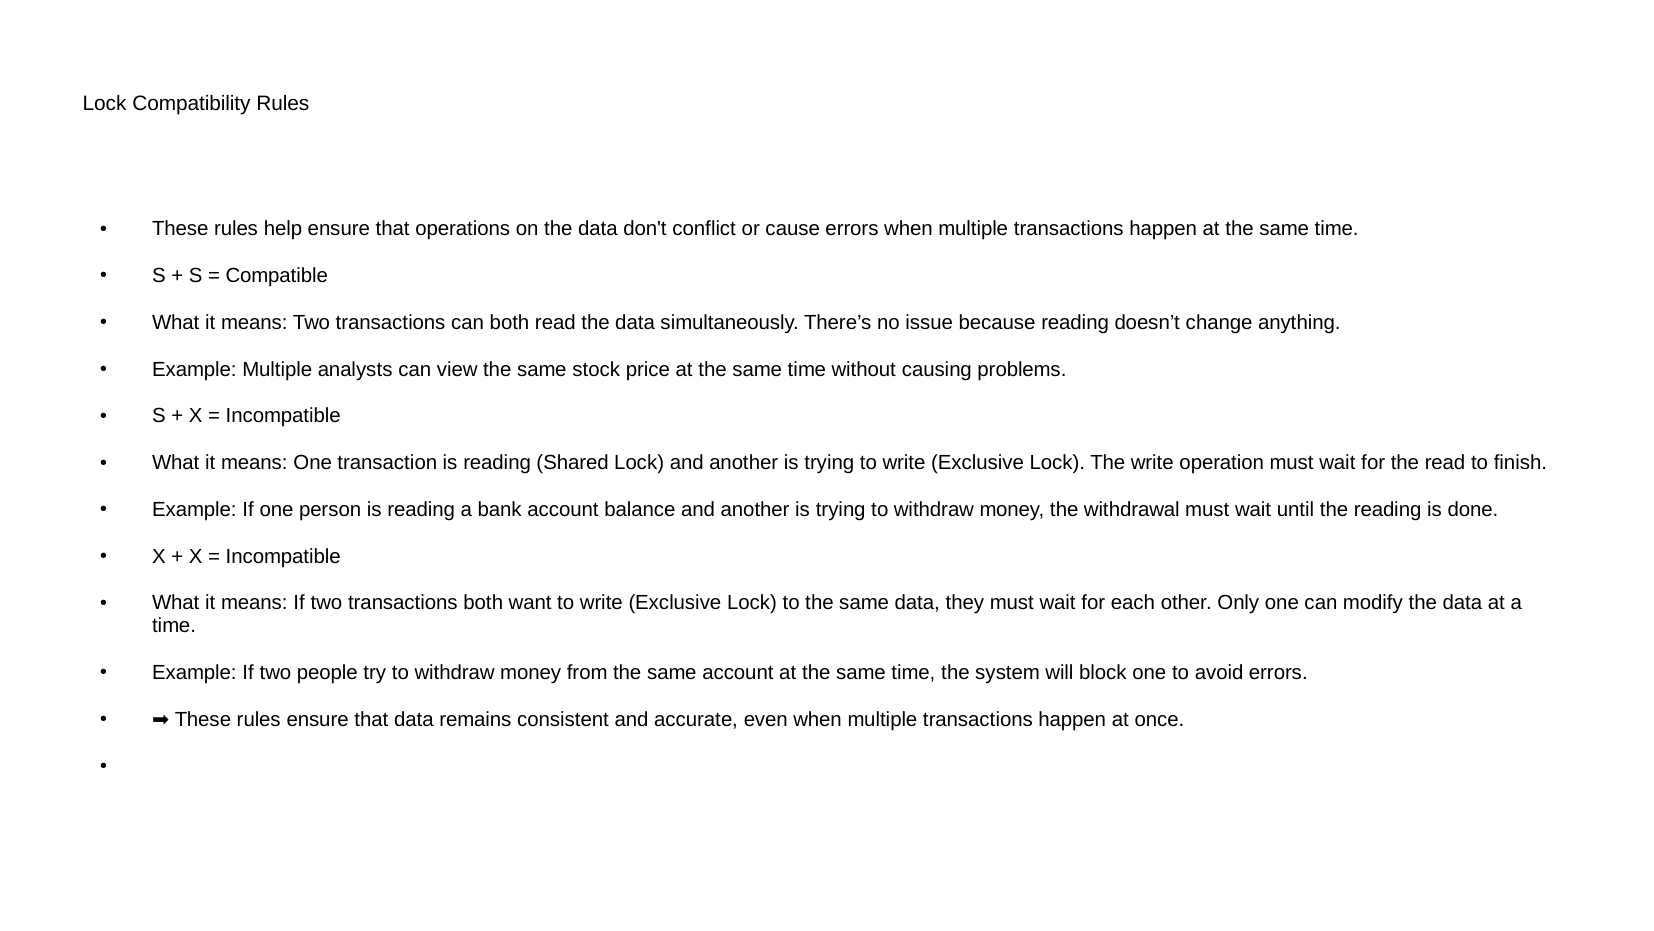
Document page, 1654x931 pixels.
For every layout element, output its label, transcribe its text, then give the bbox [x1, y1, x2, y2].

list These rules help ensure that operations on the data don't conflict or cause errors when multiple transactions happen at the same time. S + S = Compatible What it means: Two transactions can both read the data simultaneously. There’s no issue because reading doesn’t change anything. Example: Multiple analysts can view the same stock price at the same time without causing problems. S + X = Incompatible What it means: One transaction is reading (Shared Lock) and another is trying to write (Exclusive Lock). The write operation must wait for the read to finish. Example: If one person is reading a bank account balance and another is trying to withdraw money, the withdrawal must wait until the reading is done. X + X = Incompatible What it means: If two transactions both want to write (Exclusive Lock) to the same data, they must wait for each other. Only one can modify the data at a time. Example: If two people try to withdraw money from the same account at the same time, the system will block one to avoid errors. ➡️ These rules ensure that data remains consistent and accurate, even when multiple transactions happen at once. [82, 217, 1571, 758]
title Lock Compatibility Rules [82, 37, 1571, 193]
